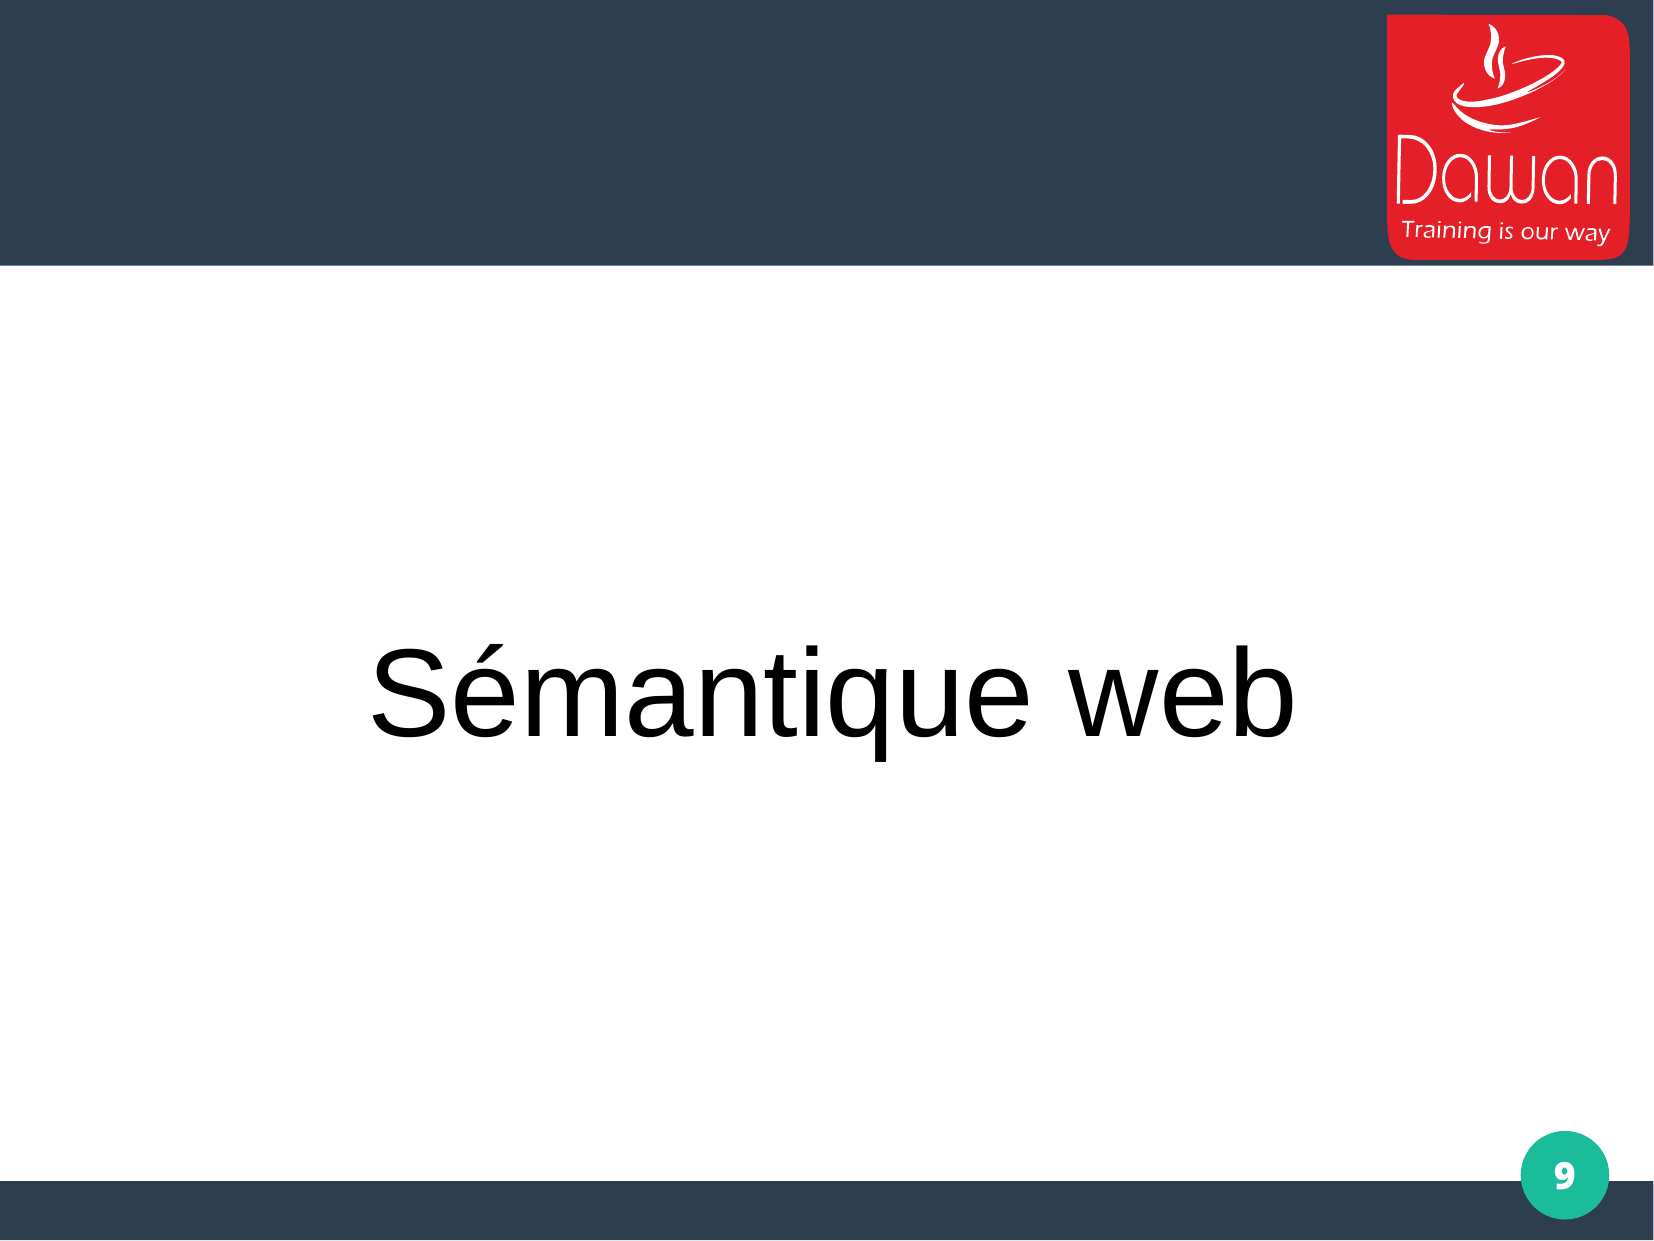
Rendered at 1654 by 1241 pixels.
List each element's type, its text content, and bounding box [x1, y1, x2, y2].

text_box Sémantique web [353, 476, 1314, 771]
picture [1387, 14, 1630, 260]
